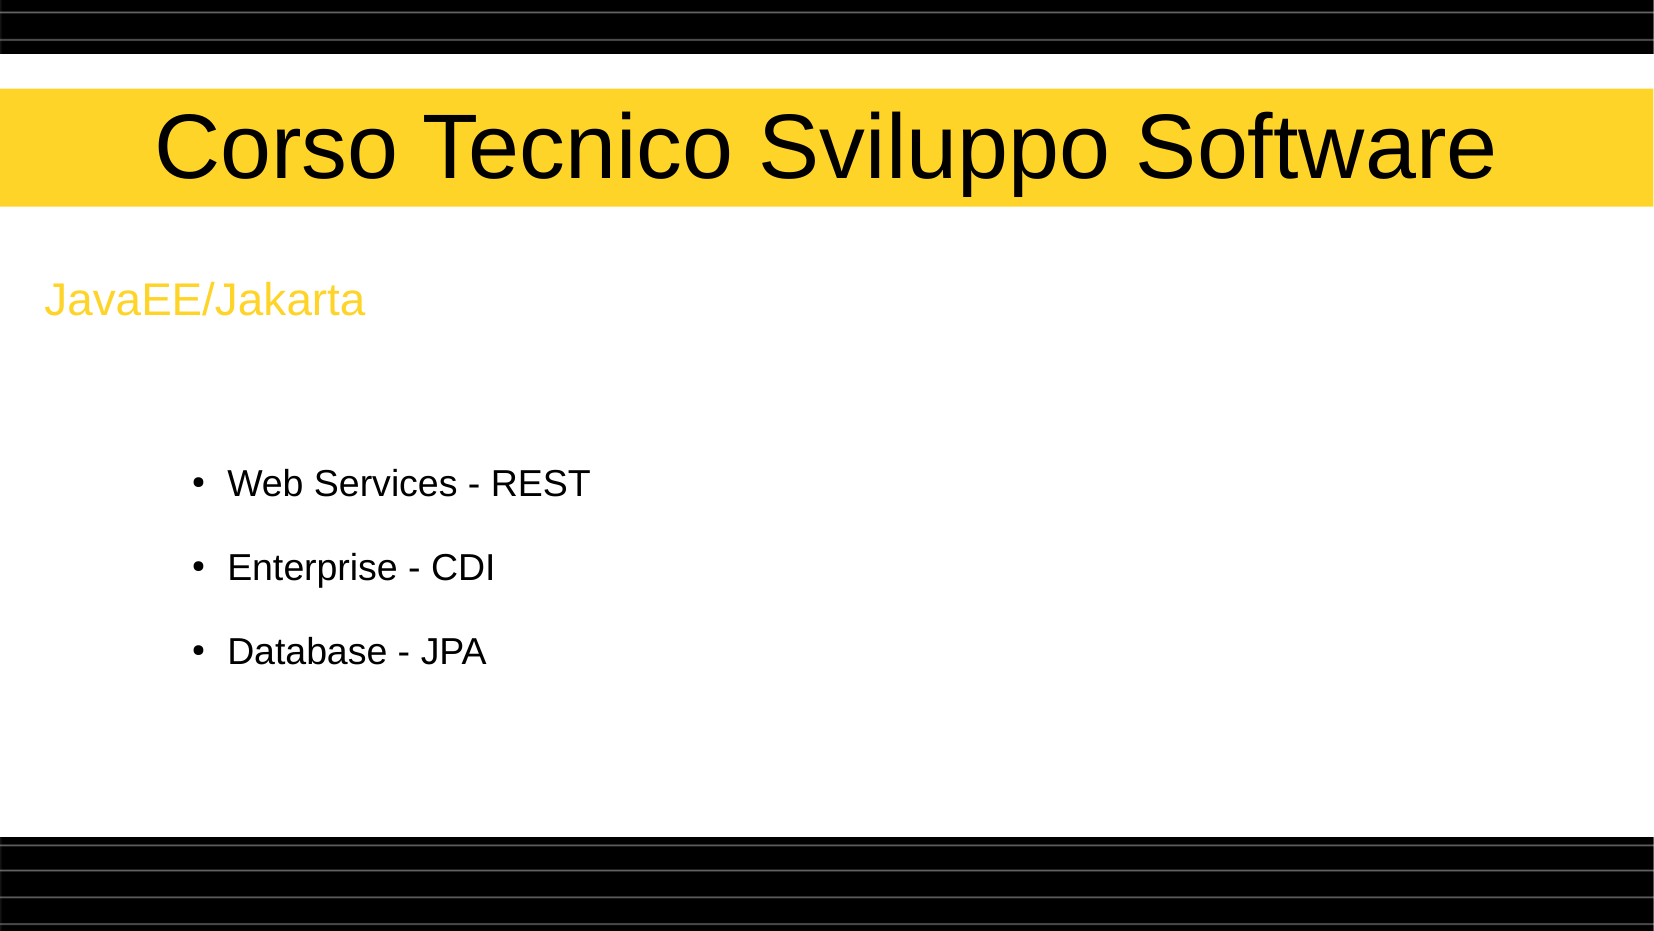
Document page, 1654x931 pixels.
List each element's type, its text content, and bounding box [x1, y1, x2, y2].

picture [0, 837, 1654, 931]
picture [0, 0, 1654, 54]
text_box Web Services - REST Enterprise - CDI Database - JPA [177, 413, 857, 681]
text_box Corso Tecnico Sviluppo Software [0, 88, 1654, 207]
text_box JavaEE/Jakarta [29, 266, 1152, 384]
